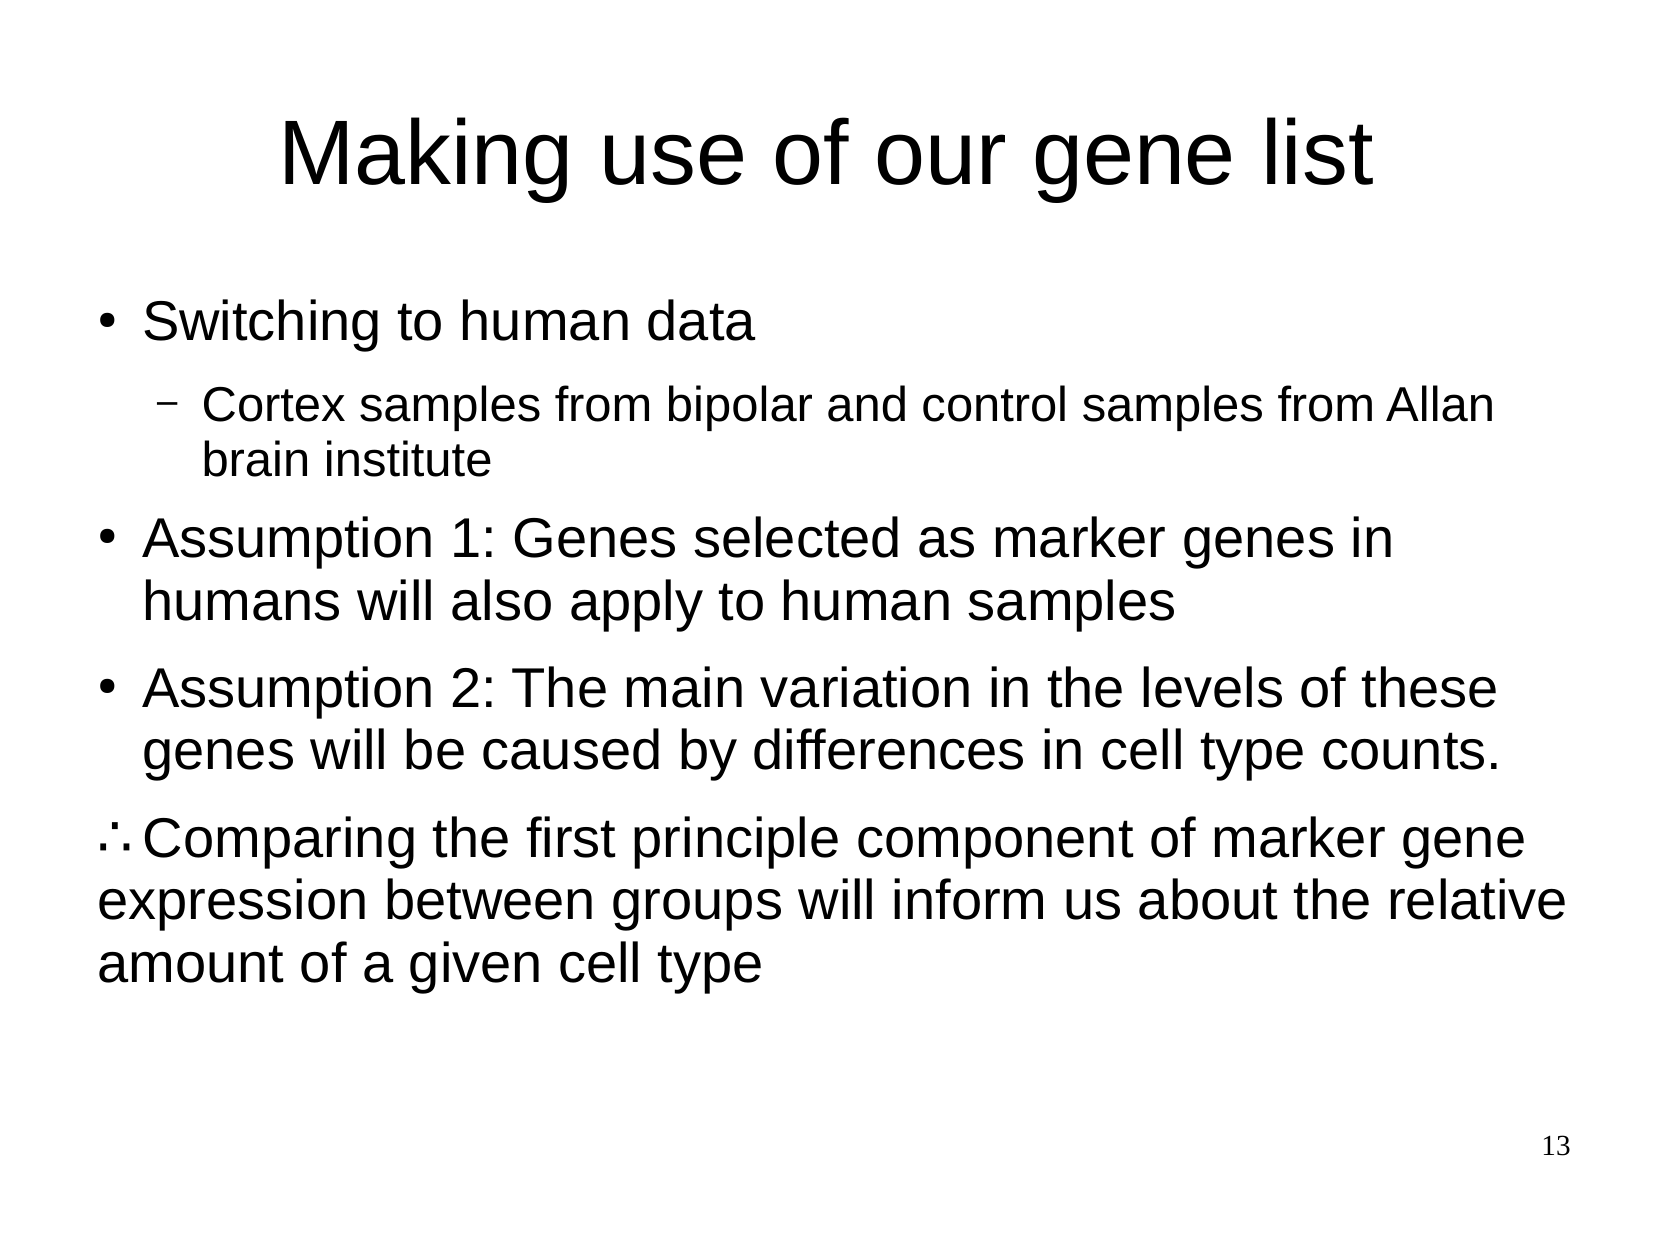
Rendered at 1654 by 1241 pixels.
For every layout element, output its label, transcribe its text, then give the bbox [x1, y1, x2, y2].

title Making use of our gene list [82, 49, 1571, 257]
list Switching to human data Cortex samples from bipolar and control samples from Allan brain institute Assumption 1: Genes selected as marker genes in humans will also apply to human samples Assumption 2: The main variation in the levels of these genes will be caused by differences in cell type counts. Comparing the first principle component of marker gene expression between groups will inform us about the relative amount of a given cell type [82, 290, 1571, 1010]
